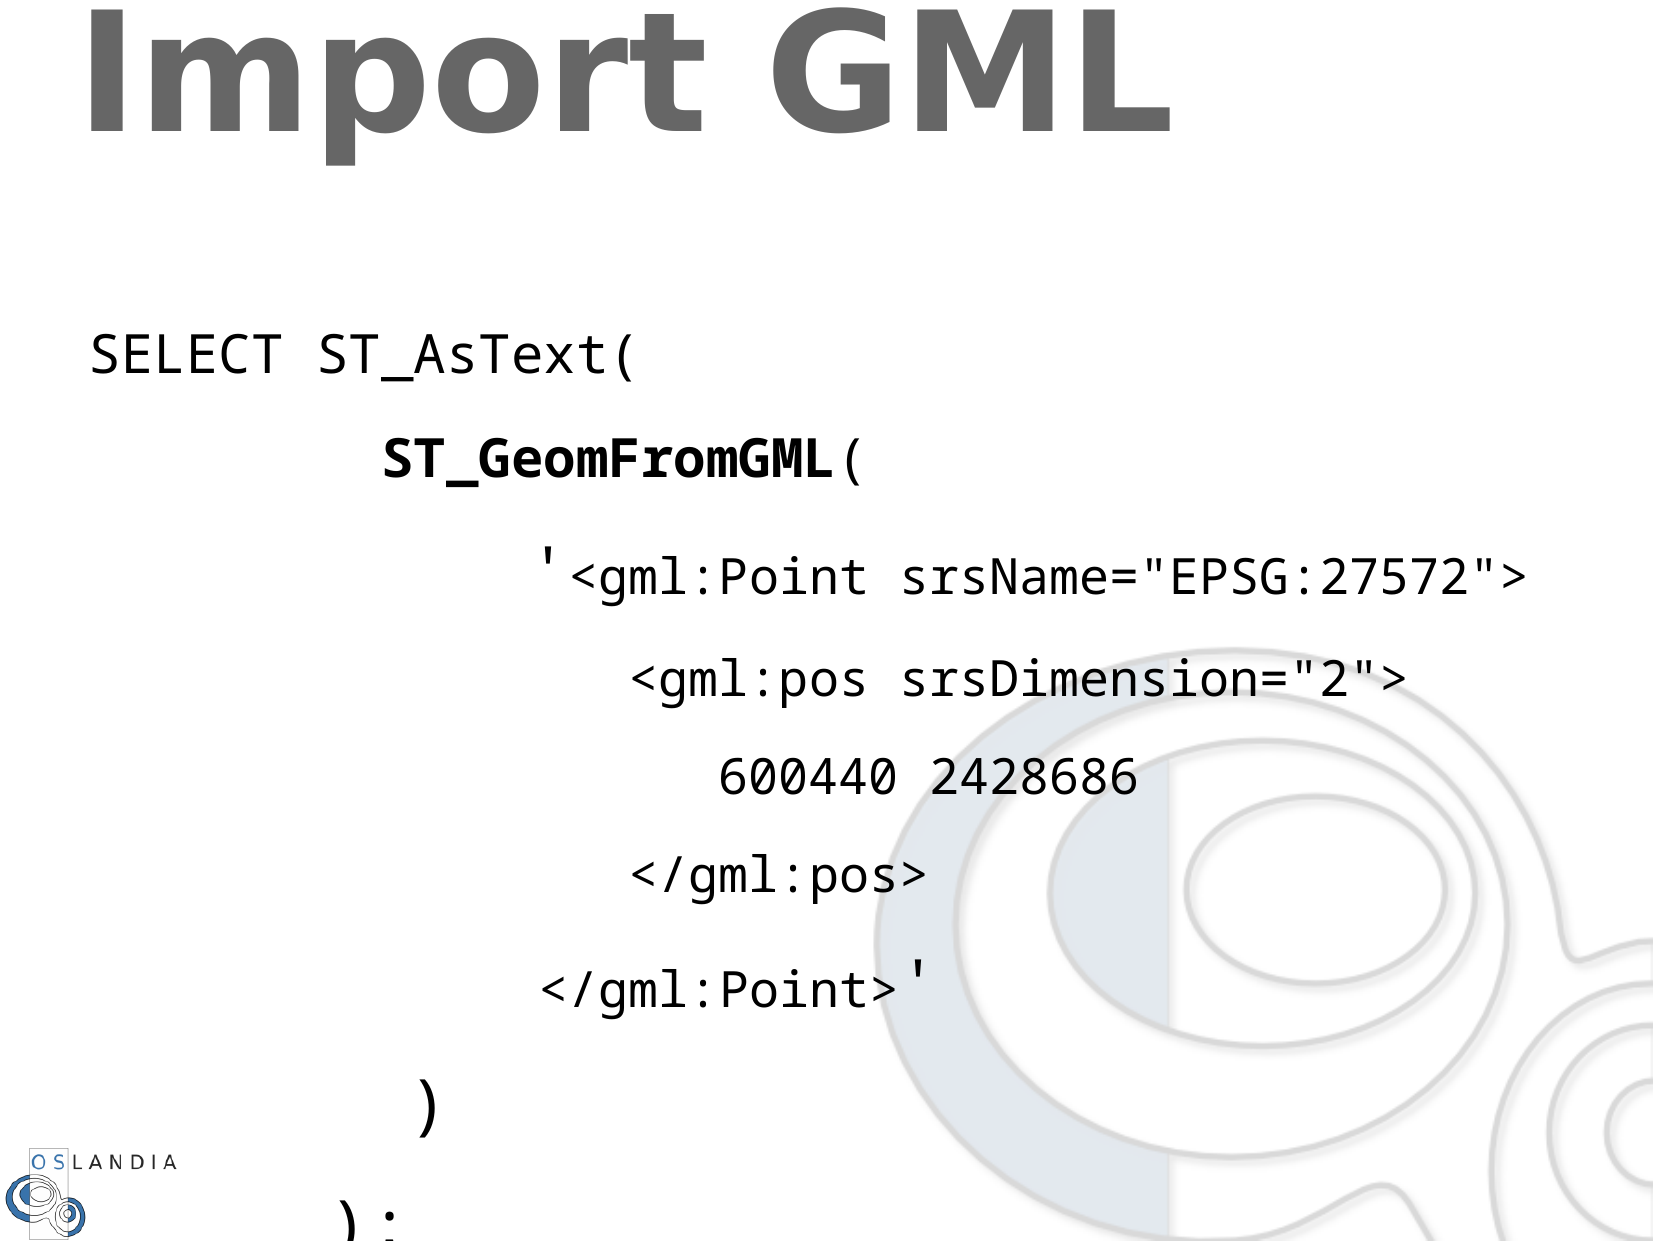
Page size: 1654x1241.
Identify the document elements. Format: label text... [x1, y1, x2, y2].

list SELECT ST_AsText( ST_GeomFromGML( '<gml:Point srsName="EPSG:27572"> <gml:pos srsDimension="2"> 600440 2428686 </gml:pos> </gml:Point>' ) ); Result: POINT(600440 2428686) [59, 208, 1548, 1241]
picture [0, 0, 1654, 1241]
title Import GML [76, 0, 1565, 171]
